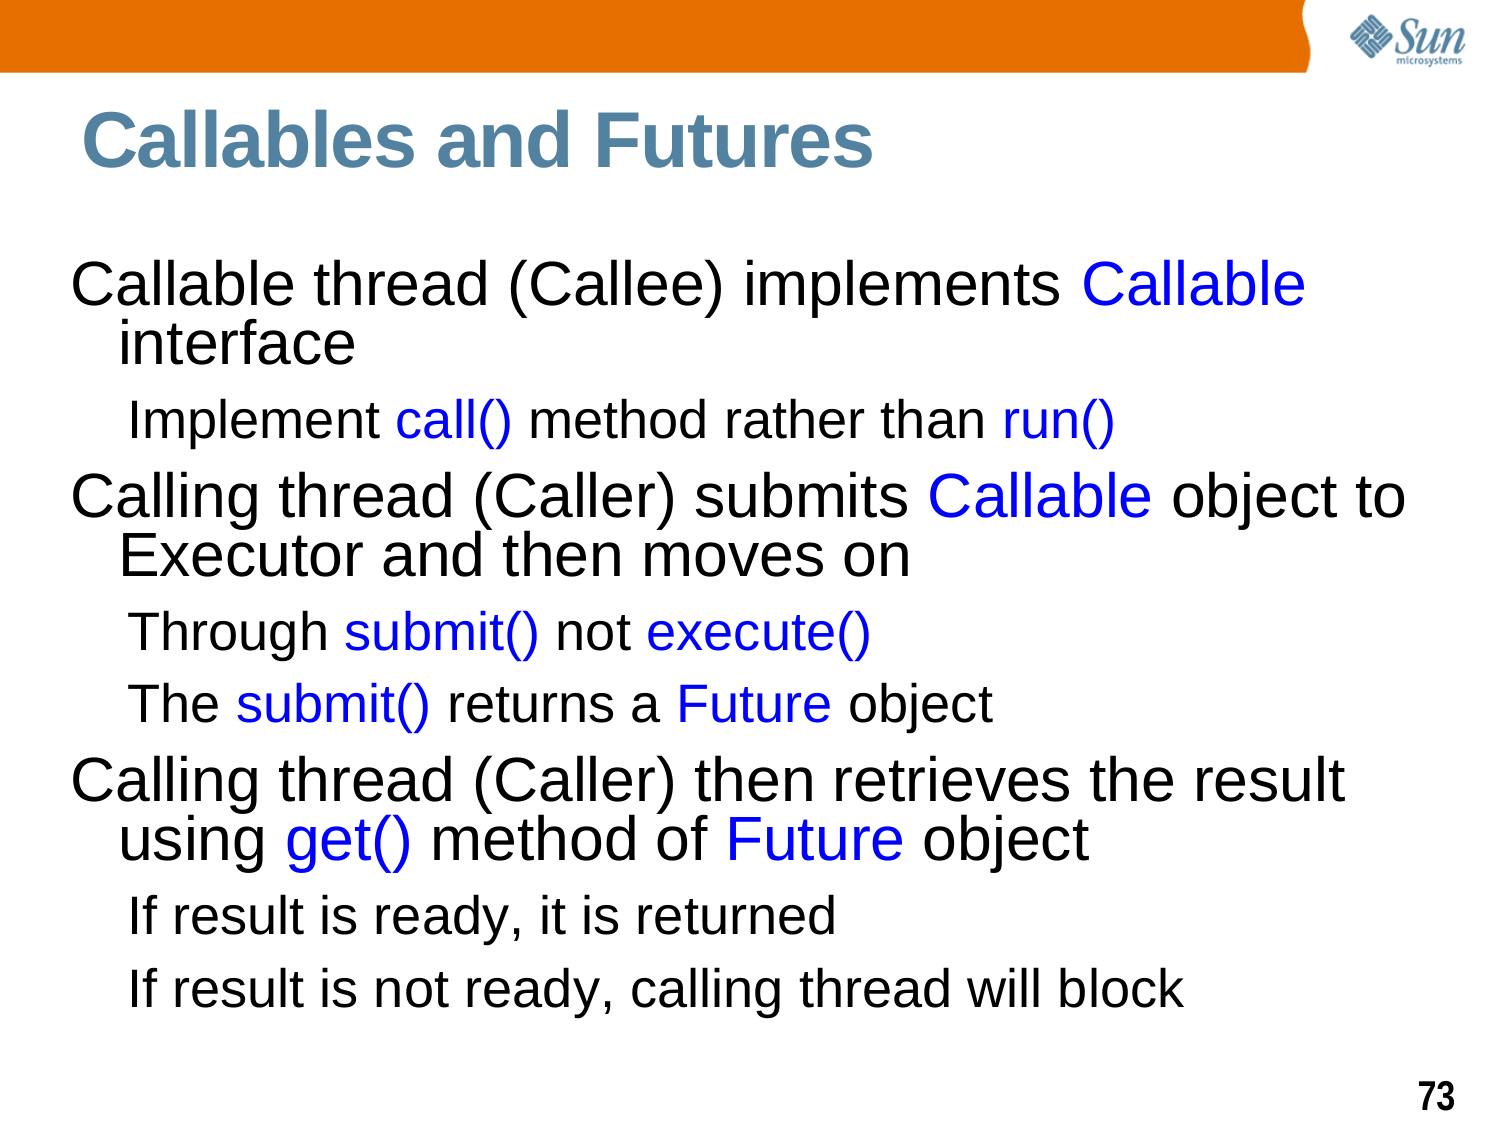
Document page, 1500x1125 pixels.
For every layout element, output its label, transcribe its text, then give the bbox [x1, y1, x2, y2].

title Callables and Futures [81, 103, 1444, 246]
list Callable thread (Callee) implements Callable interface Implement call() method rather than run() Calling thread (Caller) submits Callable object to Executor and then moves on Through submit() not execute() The submit() returns a Future object Calling thread (Caller) then retrieves the result using get() method of Future object If result is ready, it is returned If result is not ready, calling thread will block [50, 257, 1429, 1110]
picture [0, 0, 1500, 75]
